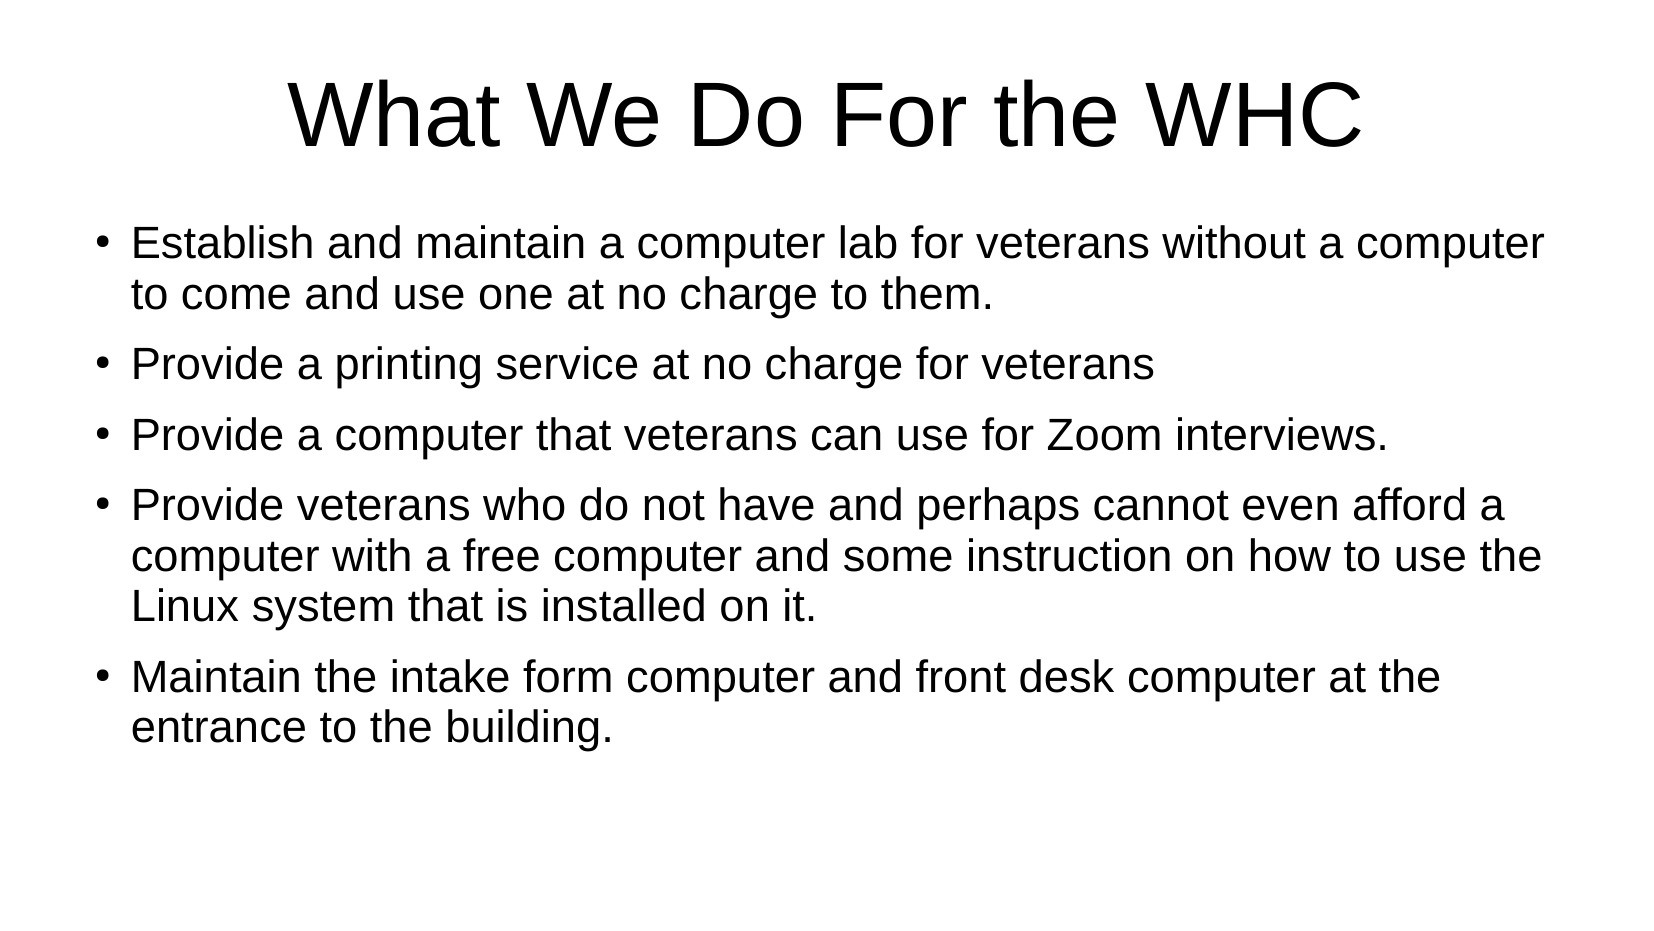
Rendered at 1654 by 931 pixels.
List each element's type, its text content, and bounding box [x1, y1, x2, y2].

list Establish and maintain a computer lab for veterans without a computer to come and use one at no charge to them. Provide a printing service at no charge for veterans Provide a computer that veterans can use for Zoom interviews. Provide veterans who do not have and perhaps cannot even afford a computer with a free computer and some instruction on how to use the Linux system that is installed on it. Maintain the intake form computer and front desk computer at the entrance to the building. [82, 217, 1571, 758]
title What We Do For the WHC [82, 37, 1571, 193]
